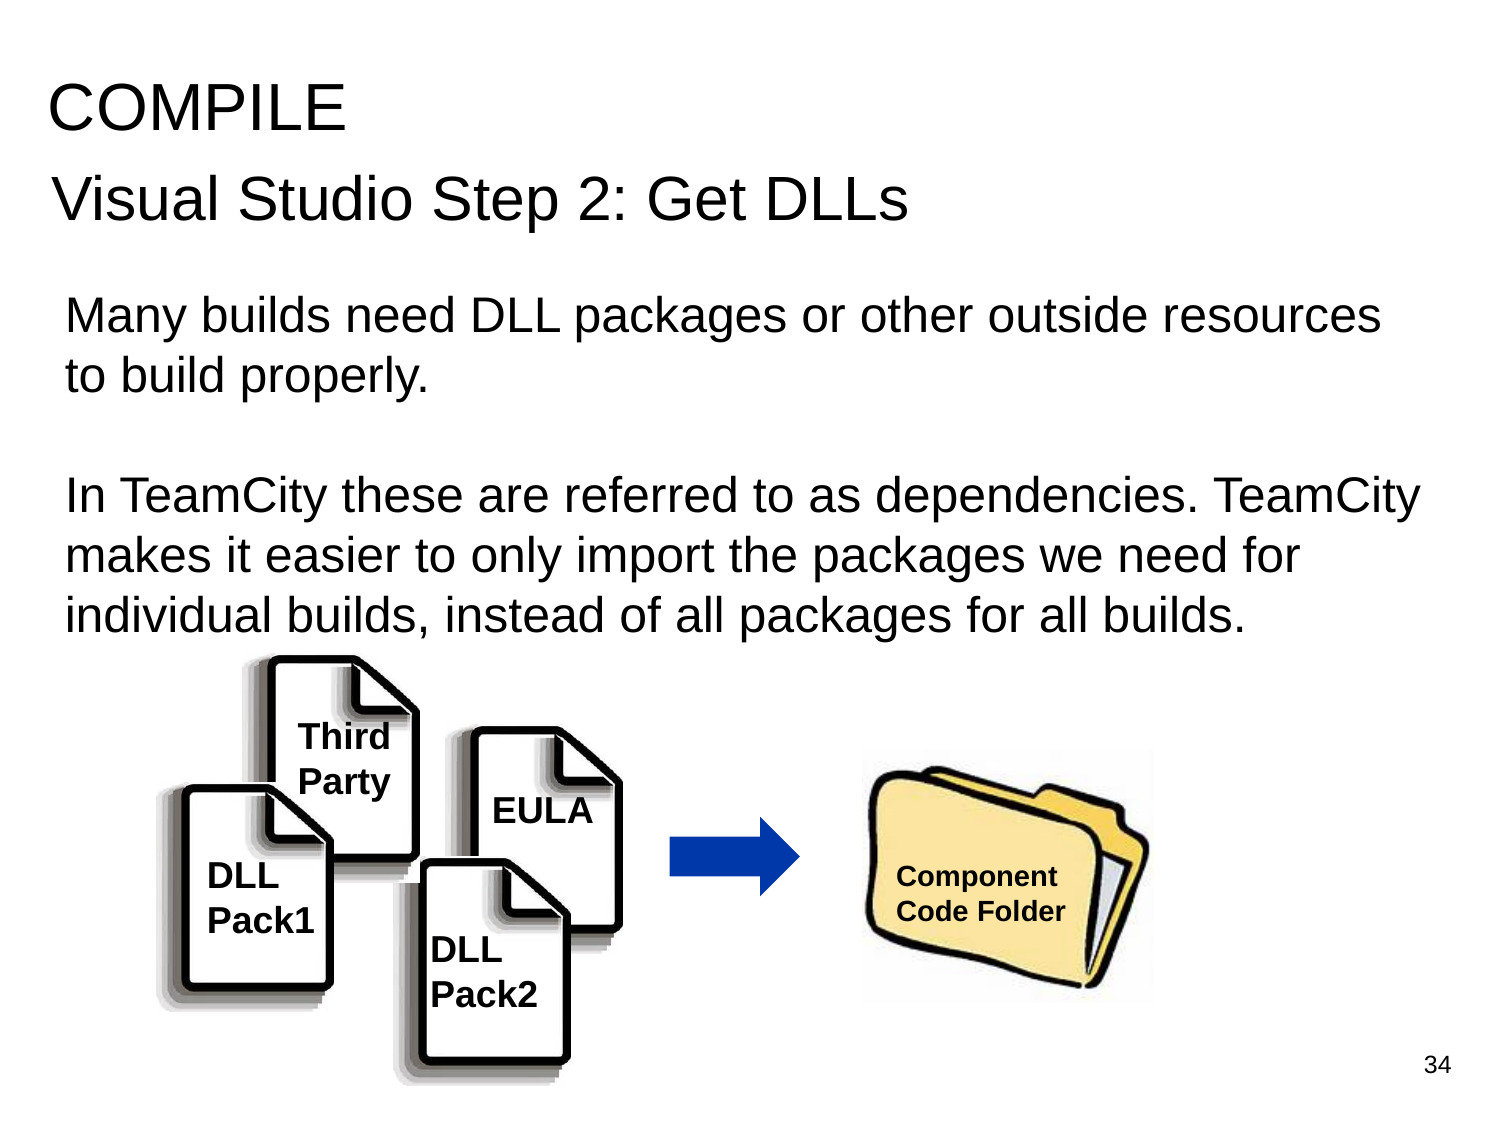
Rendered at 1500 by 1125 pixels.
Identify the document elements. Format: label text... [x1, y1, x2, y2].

text_box Third Party [282, 704, 420, 810]
picture [862, 749, 1154, 1004]
text_box Component Code Folder [881, 849, 1135, 935]
text_box EULA [477, 778, 623, 839]
text_box Many builds need DLL packages or other outside resources to build properly. In TeamCity these are referred to as dependencies. TeamCity makes it easier to only import the packages we need for individual builds, instead of all packages for all builds. [50, 274, 1450, 650]
text_box [669, 816, 800, 897]
text_box DLL Pack2 [415, 917, 566, 1023]
title Compile [48, 57, 1452, 150]
picture [156, 653, 623, 1086]
slide_number <number> [1325, 1047, 1452, 1080]
list Visual Studio Step 2: Get DLLs [48, 150, 1452, 241]
text_box DLL Pack1 [192, 843, 336, 949]
